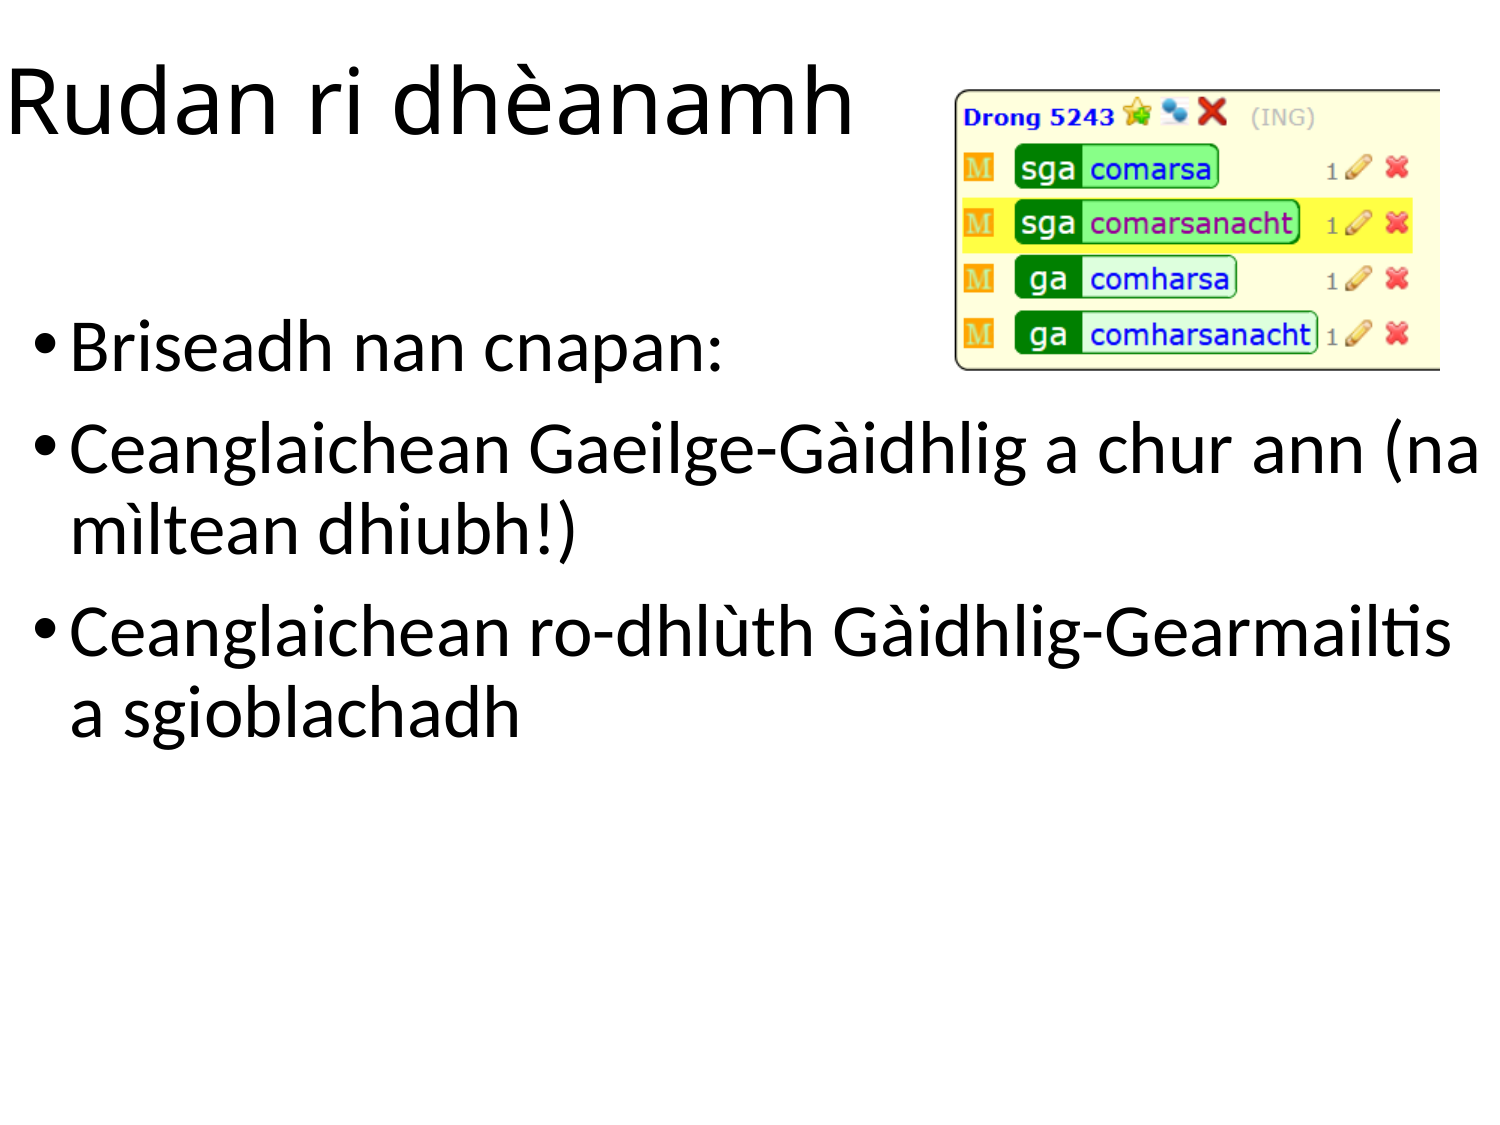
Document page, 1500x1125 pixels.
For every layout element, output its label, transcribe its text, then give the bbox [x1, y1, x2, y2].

picture [946, 79, 1440, 383]
list Briseadh nan cnapan: Ceanglaichean Gaeilge-Gàidhlig a chur ann (na mìltean dhiubh!) Ceanglaichean ro-dhlùth Gàidhlig-Gearmailtis a sgioblachadh [17, 299, 1500, 1014]
title Rudan ri dhèanamh [0, 0, 1397, 214]
